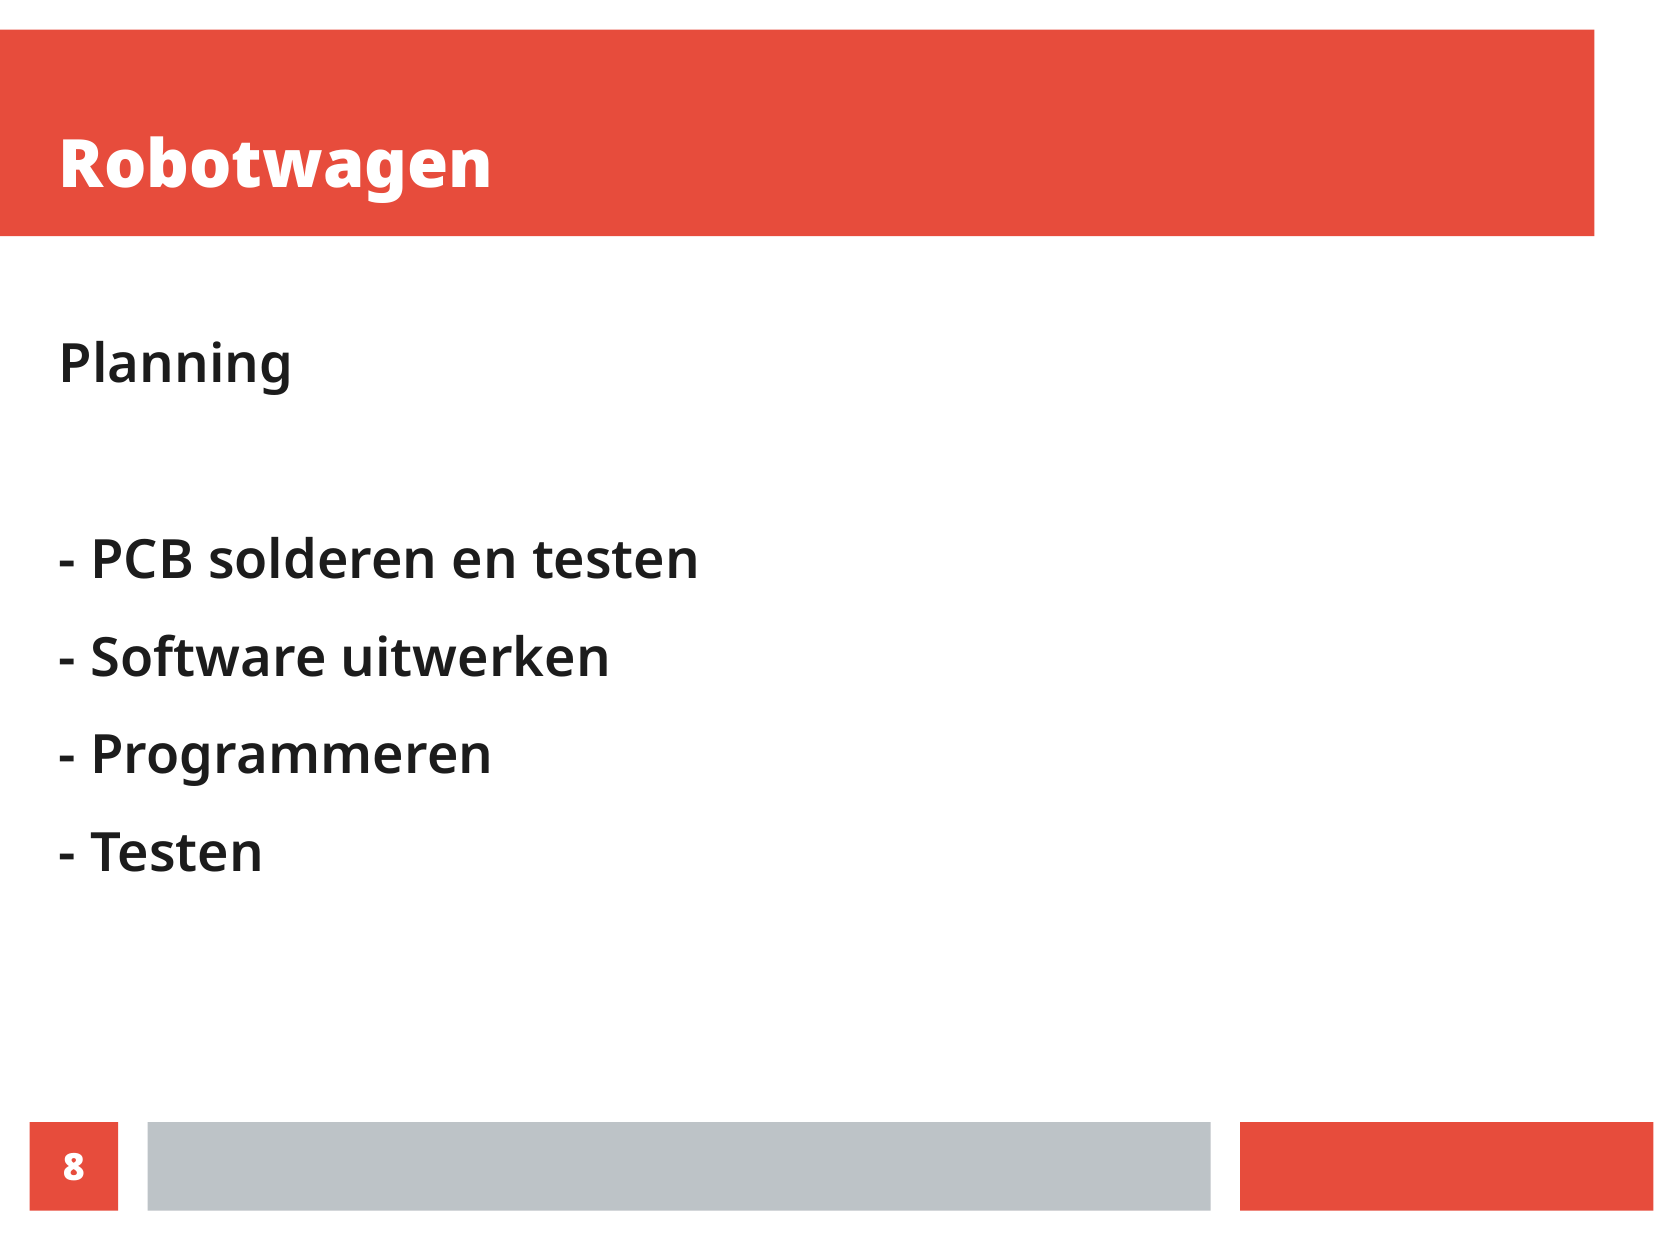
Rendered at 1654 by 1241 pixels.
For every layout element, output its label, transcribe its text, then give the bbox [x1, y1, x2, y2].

title Robotwagen [59, 59, 1595, 207]
list Planning - PCB solderen en testen - Software uitwerken - Programmeren - Testen [59, 324, 1565, 1093]
